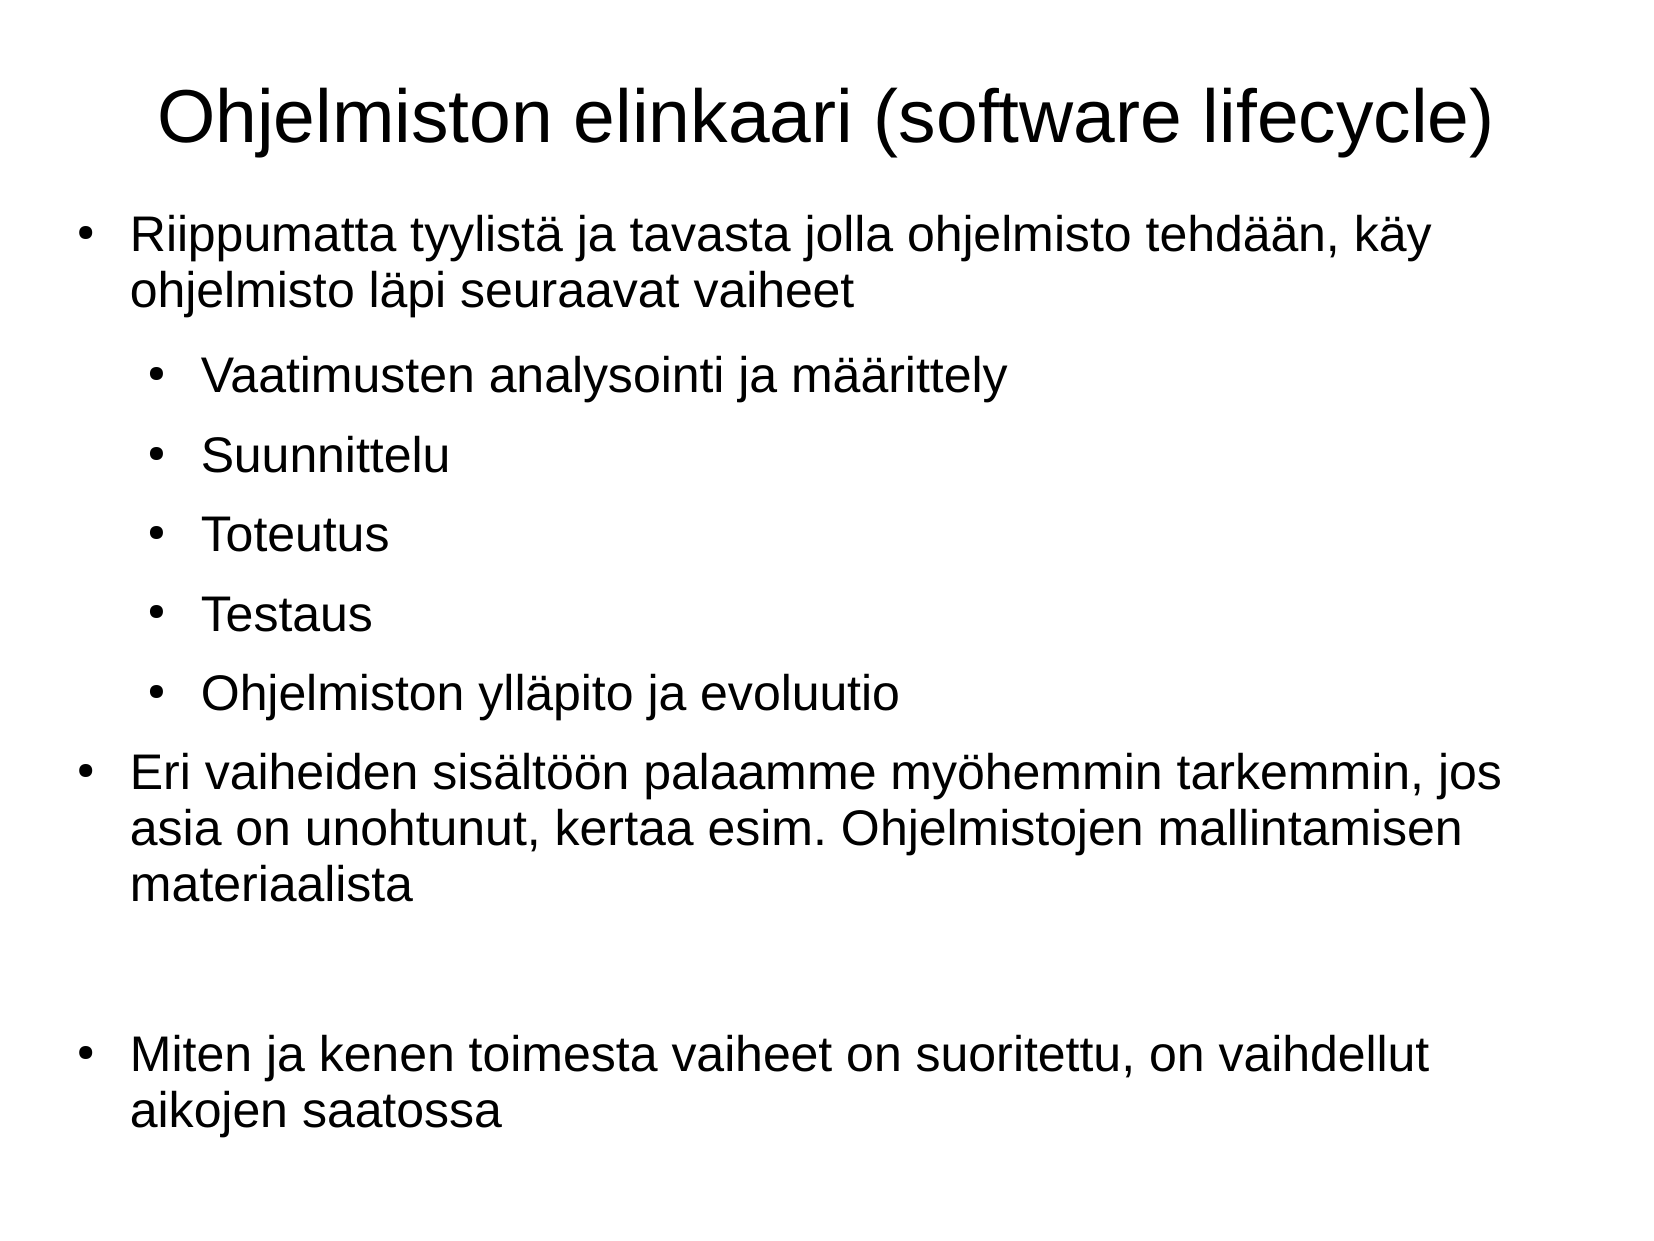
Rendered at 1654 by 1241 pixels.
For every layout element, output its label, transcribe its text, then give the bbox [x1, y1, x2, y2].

list Riippumatta tyylistä ja tavasta jolla ohjelmisto tehdään, käy ohjelmisto läpi seuraavat vaiheet Vaatimusten analysointi ja määrittely Suunnittelu Toteutus Testaus Ohjelmiston ylläpito ja evoluutio Eri vaiheiden sisältöön palaamme myöhemmin tarkemmin, jos asia on unohtunut, kertaa esim. Ohjelmistojen mallintamisen materiaalista Miten ja kenen toimesta vaiheet on suoritettu, on vaihdellut aikojen saatossa [59, 206, 1601, 1152]
title Ohjelmiston elinkaari (software lifecycle) [82, 56, 1571, 178]
